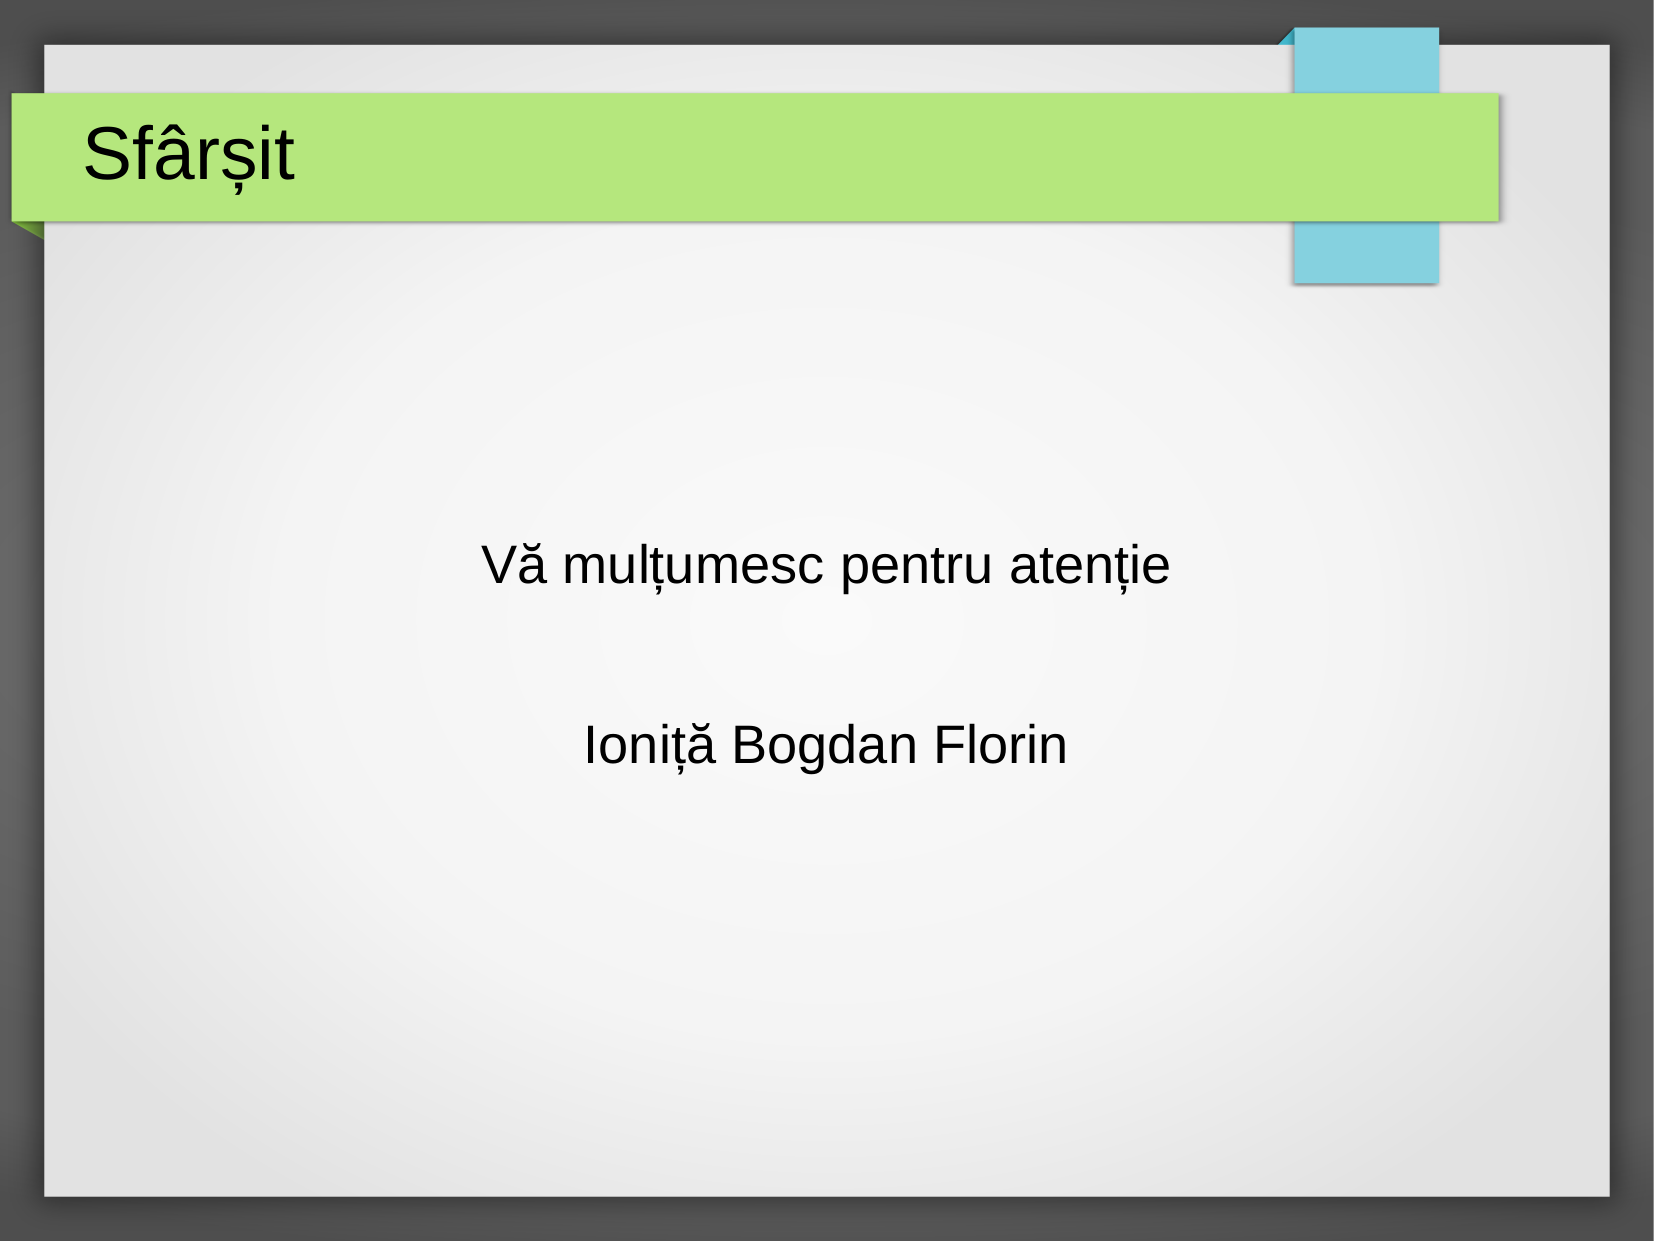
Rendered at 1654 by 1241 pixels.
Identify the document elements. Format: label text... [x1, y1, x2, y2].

picture [0, 0, 1654, 1241]
title Sfârșit [82, 94, 1264, 213]
list Vă mulțumesc pentru atenție Ioniță Bogdan Florin [82, 295, 1571, 1015]
